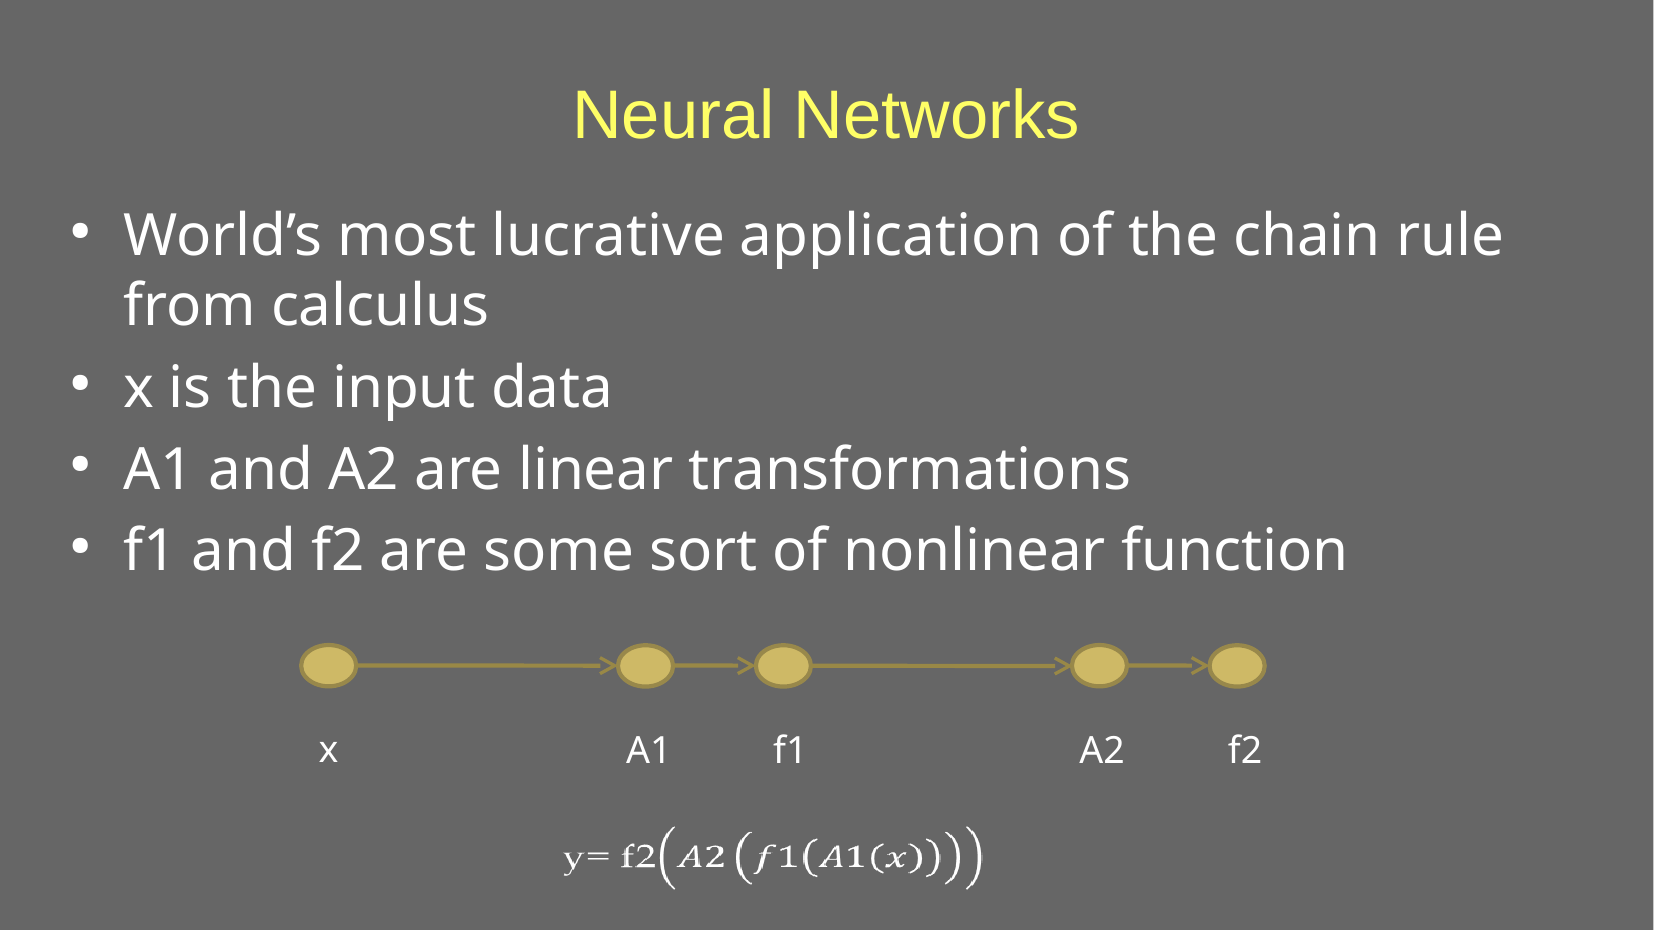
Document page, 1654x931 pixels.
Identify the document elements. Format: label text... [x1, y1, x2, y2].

text_box f2 [1213, 718, 1278, 779]
text_box x [303, 717, 354, 778]
text_box [1209, 645, 1265, 687]
title Neural Networks [82, 76, 1571, 154]
list World’s most lucrative application of the chain rule from calculus x is the input data A1 and A2 are linear transformations f1 and f2 are some sort of nonlinear function [37, 190, 1526, 829]
text_box [618, 645, 673, 687]
text_box [301, 645, 356, 687]
text_box A1 [611, 718, 687, 779]
text_box [1072, 645, 1127, 687]
text_box A2 [1064, 718, 1140, 779]
text_box [521, 816, 1004, 896]
text_box f1 [758, 718, 823, 779]
text_box [756, 645, 811, 687]
